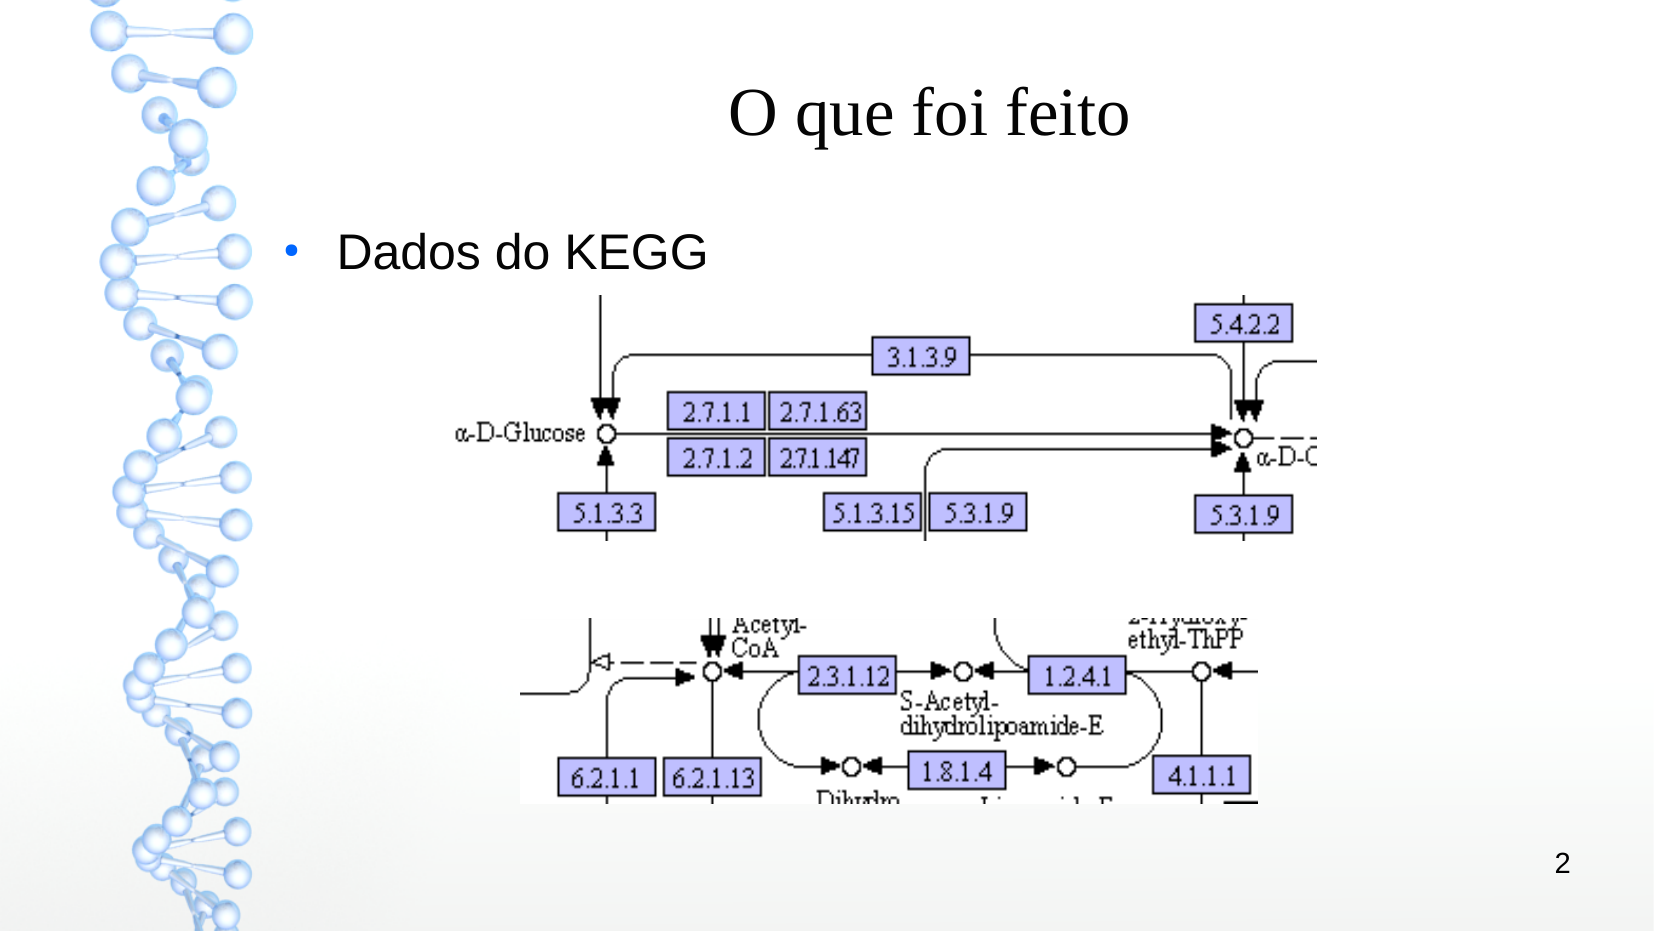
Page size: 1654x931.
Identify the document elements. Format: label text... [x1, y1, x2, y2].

list Dados do KEGG [265, 224, 1595, 764]
picture [0, 0, 1654, 931]
title O que foi feito [265, 35, 1595, 189]
